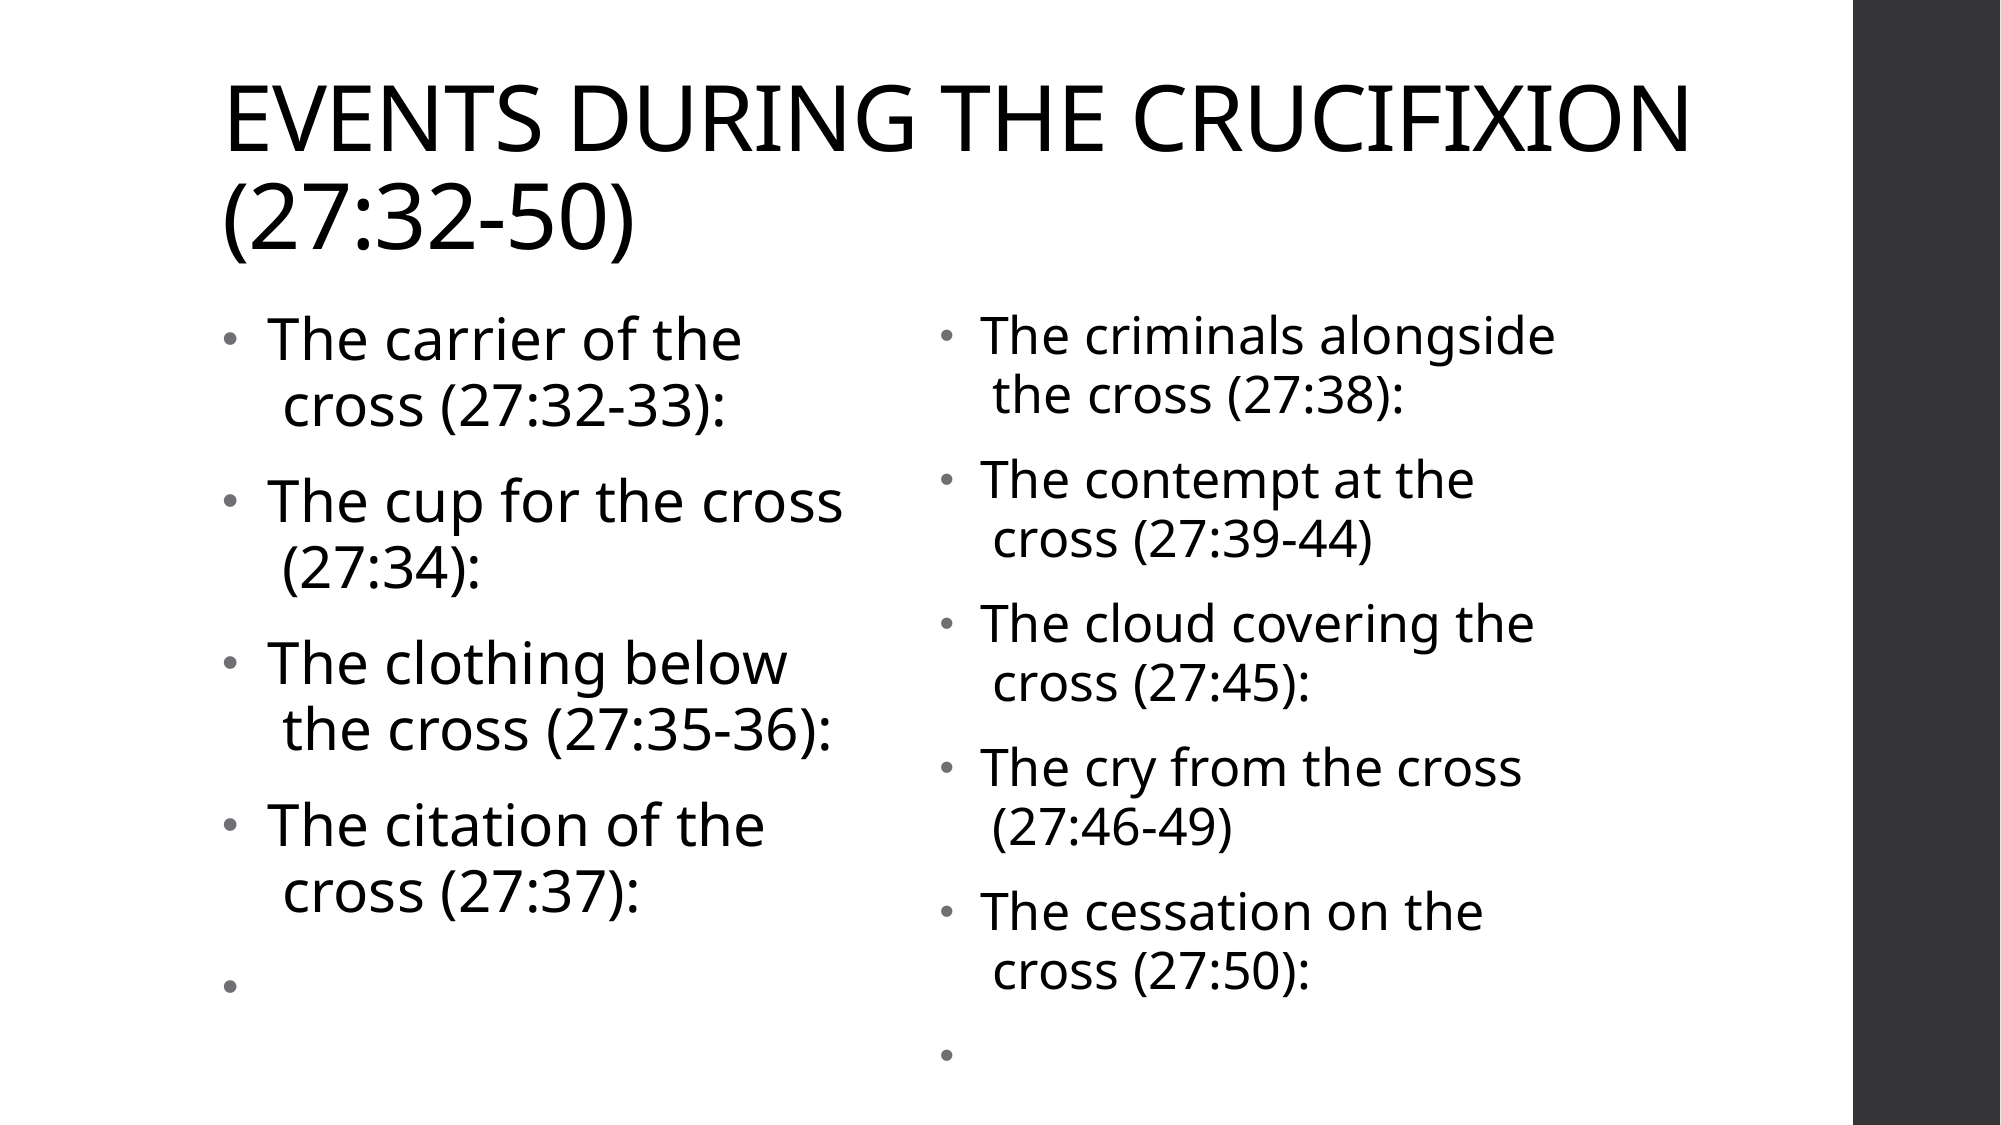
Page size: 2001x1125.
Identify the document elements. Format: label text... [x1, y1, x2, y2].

list The carrier of the cross (27:32-33): The cup for the cross (27:34): The clothing below the cross (27:35-36): The citation of the cross (27:37): [207, 299, 900, 1014]
title EVENTS DURING THE CRUCIFIXION (27:32-50) [206, 60, 1797, 278]
list The criminals alongside the cross (27:38): The contempt at the cross (27:39-44) The cloud covering the cross (27:45): The cry from the cross (27:46-49) The cessation on the cross (27:50): [924, 299, 1617, 1014]
